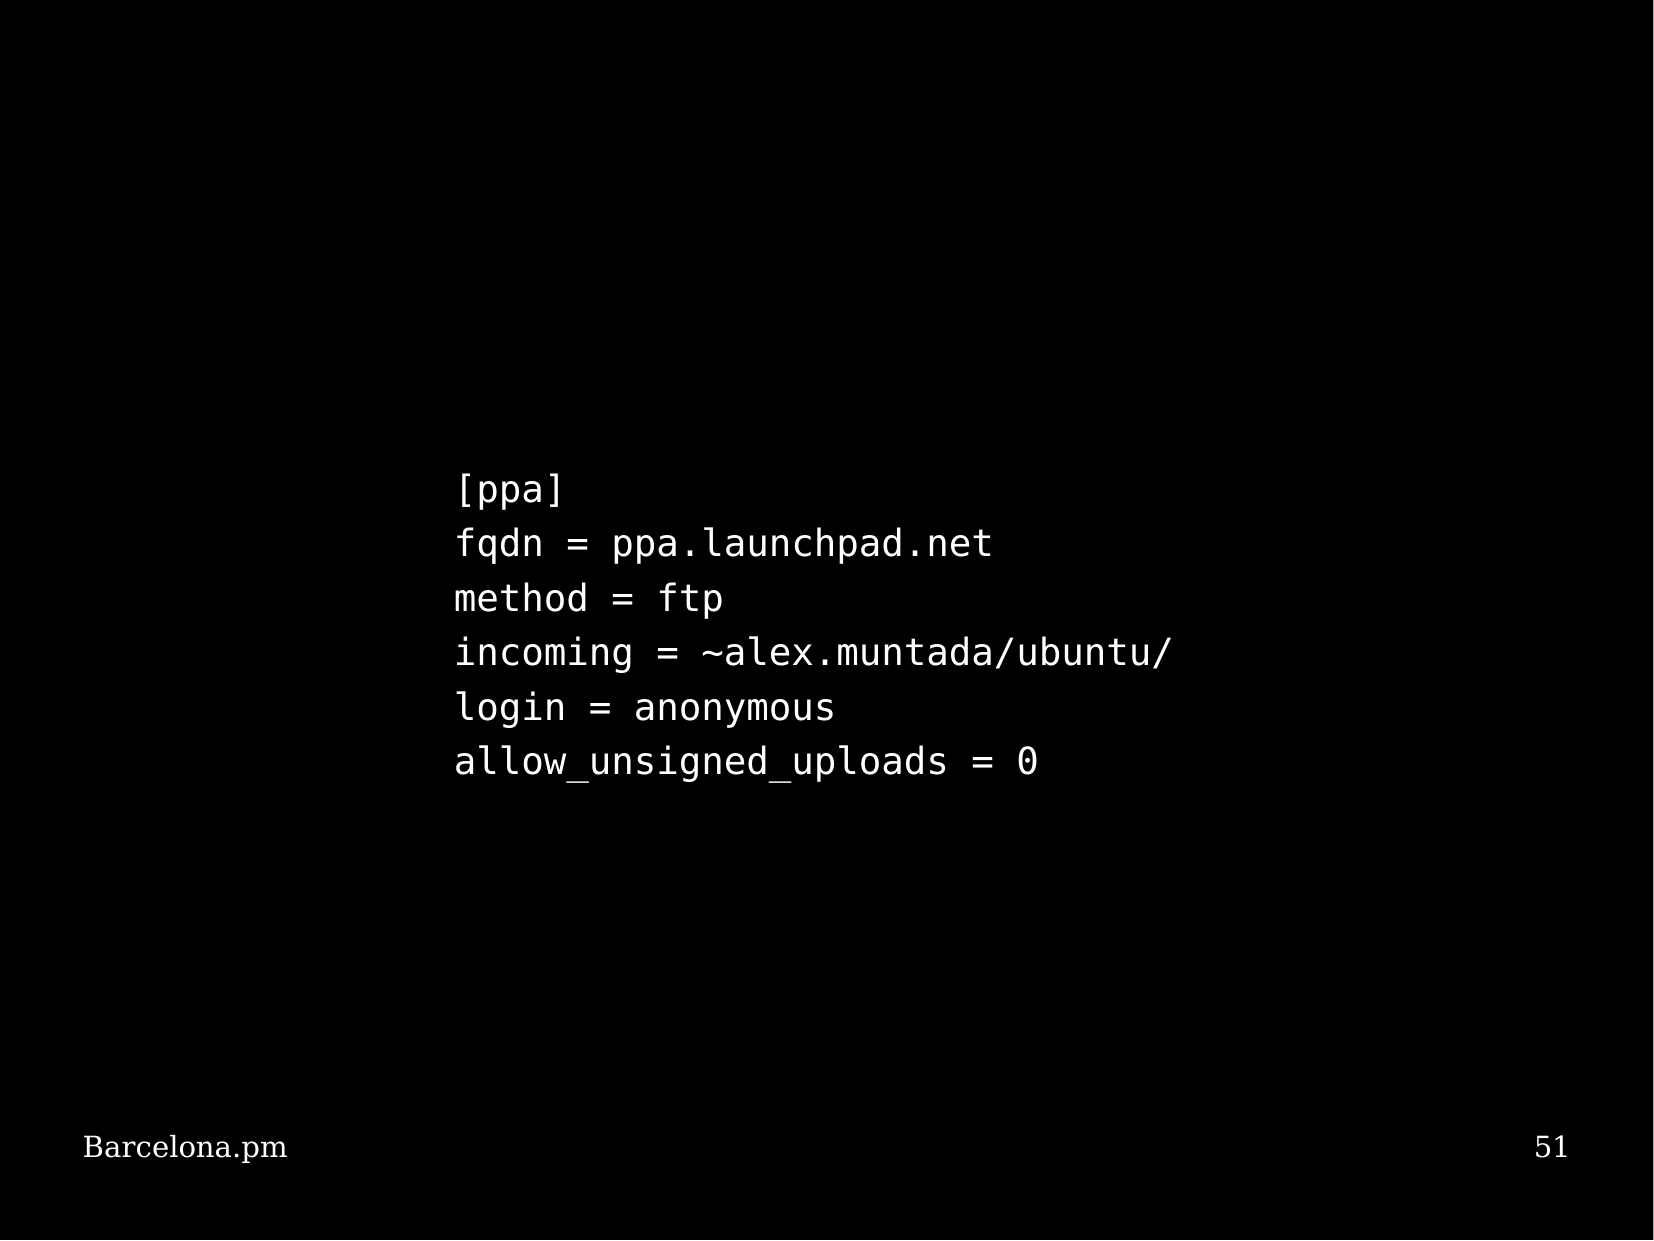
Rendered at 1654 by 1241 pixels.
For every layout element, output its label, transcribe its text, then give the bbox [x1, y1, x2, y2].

title [ppa] fqdn = ppa.launchpad.net method = ftp incoming = ~alex.muntada/ubuntu/ login = anonymous allow_unsigned_uploads = 0 [454, 462, 1200, 778]
